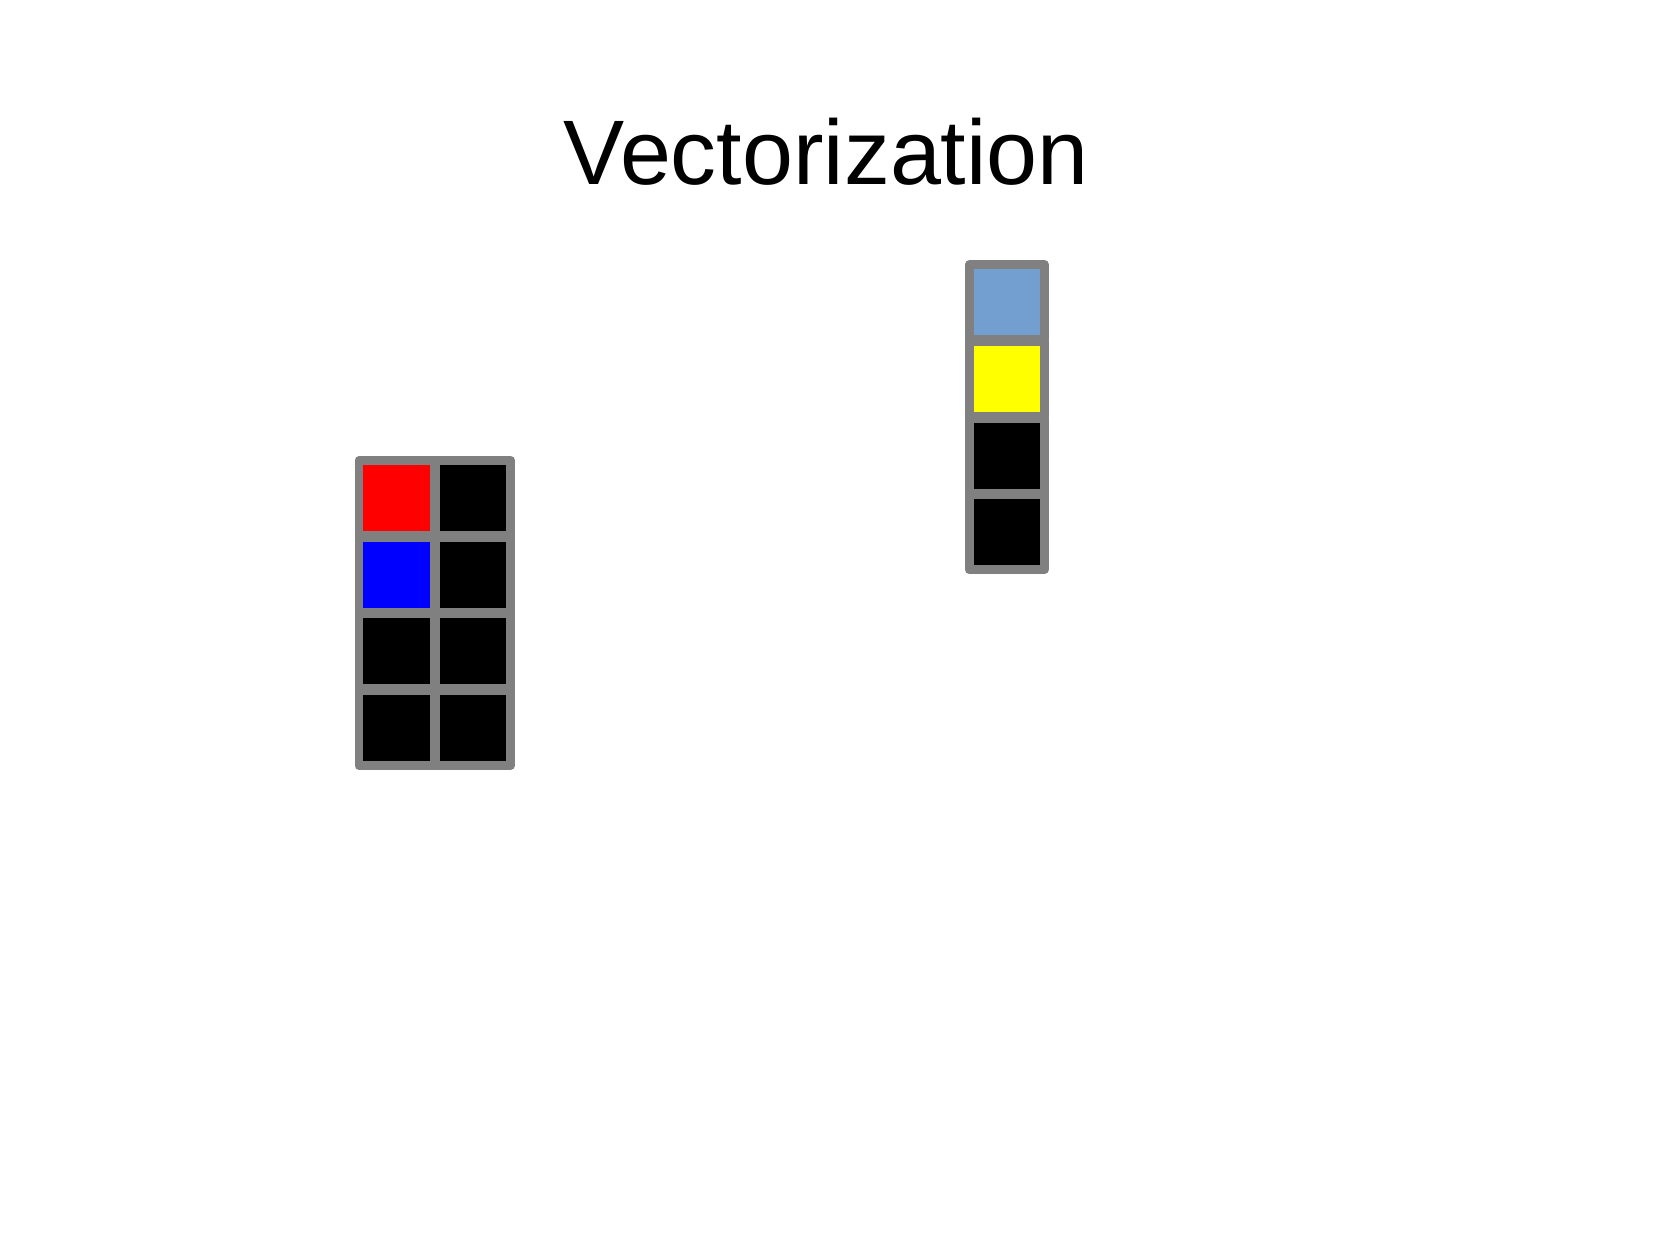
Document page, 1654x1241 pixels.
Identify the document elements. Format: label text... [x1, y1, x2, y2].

text_box [358, 460, 434, 536]
text_box [435, 690, 511, 766]
title Vectorization [82, 49, 1571, 257]
text_box [358, 690, 434, 766]
text_box [969, 264, 1045, 340]
text_box [358, 537, 434, 689]
text_box [969, 418, 1045, 570]
text_box [969, 341, 1045, 417]
text_box [435, 537, 511, 689]
text_box [435, 460, 511, 536]
